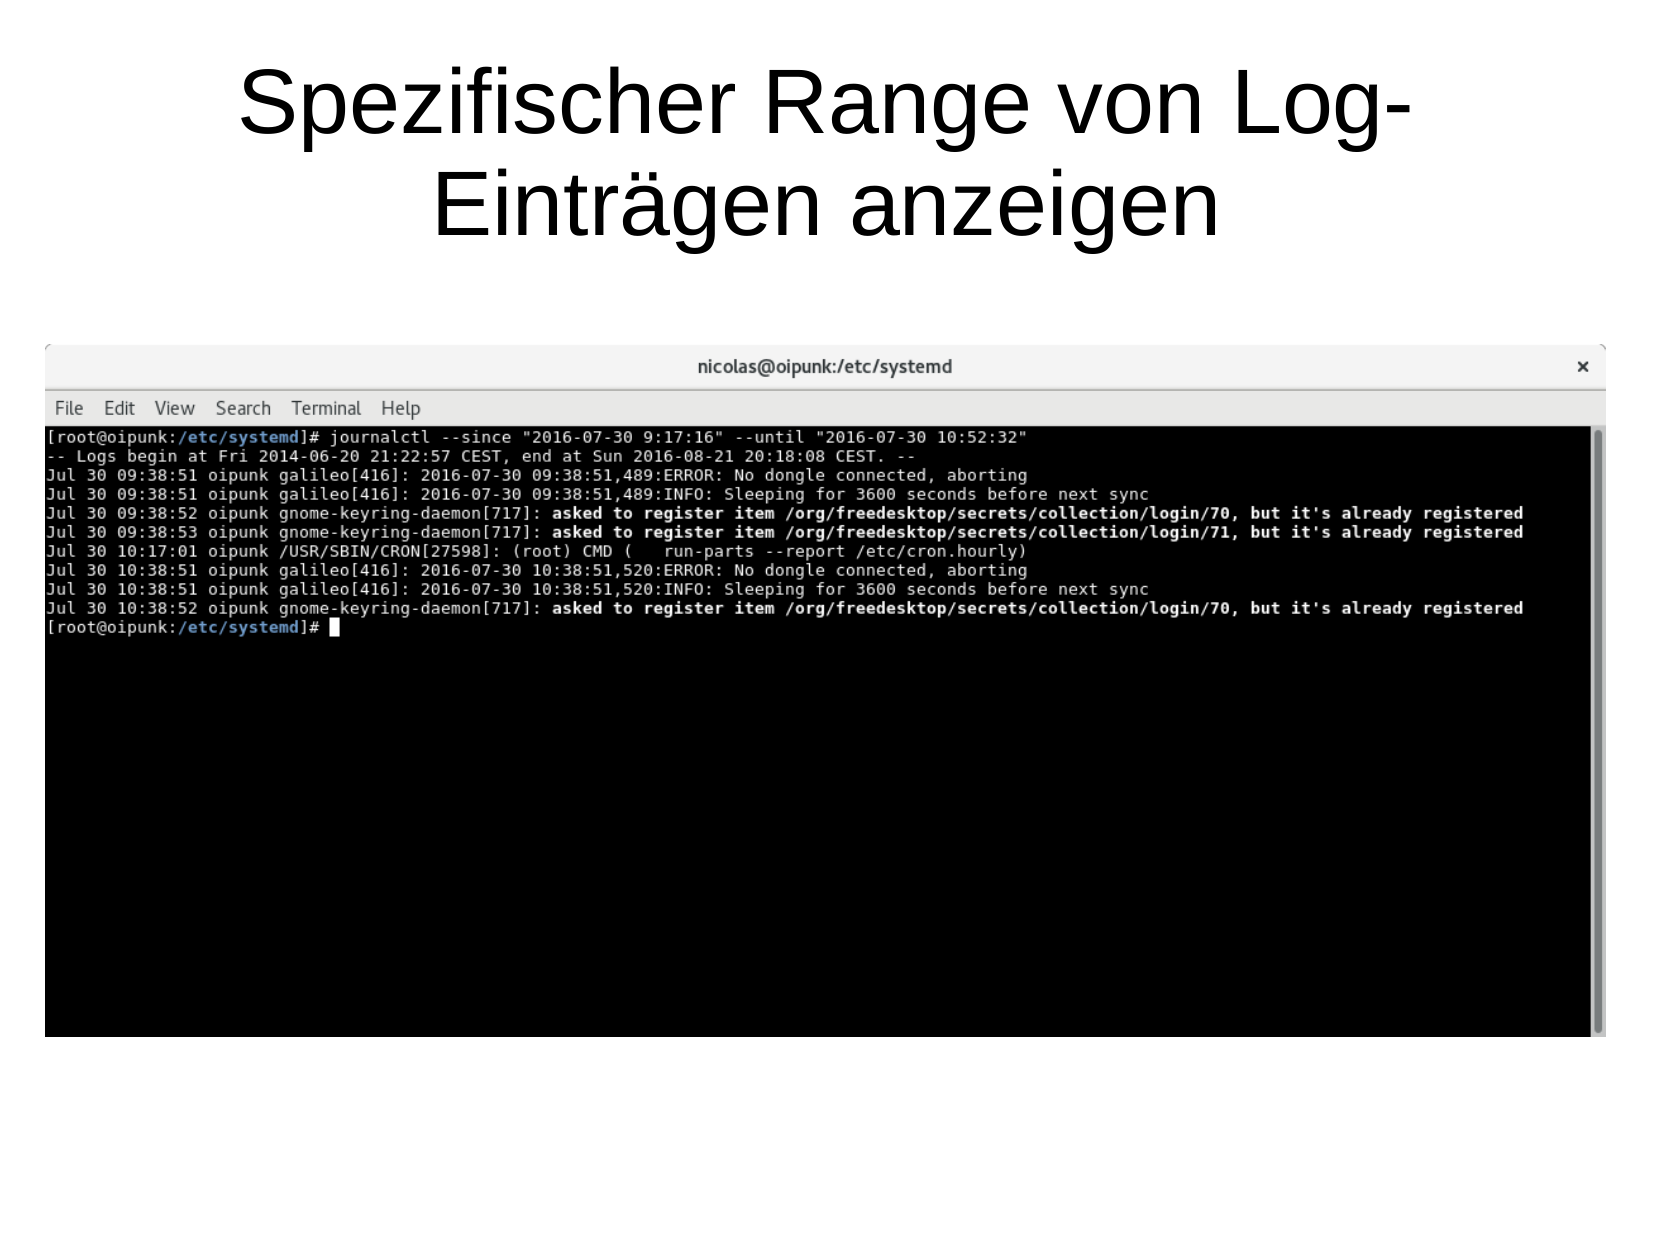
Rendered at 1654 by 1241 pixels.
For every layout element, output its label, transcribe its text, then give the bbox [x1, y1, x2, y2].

title Spezifischer Range von Log-Einträgen anzeigen [82, 49, 1571, 257]
picture [45, 344, 1606, 1037]
